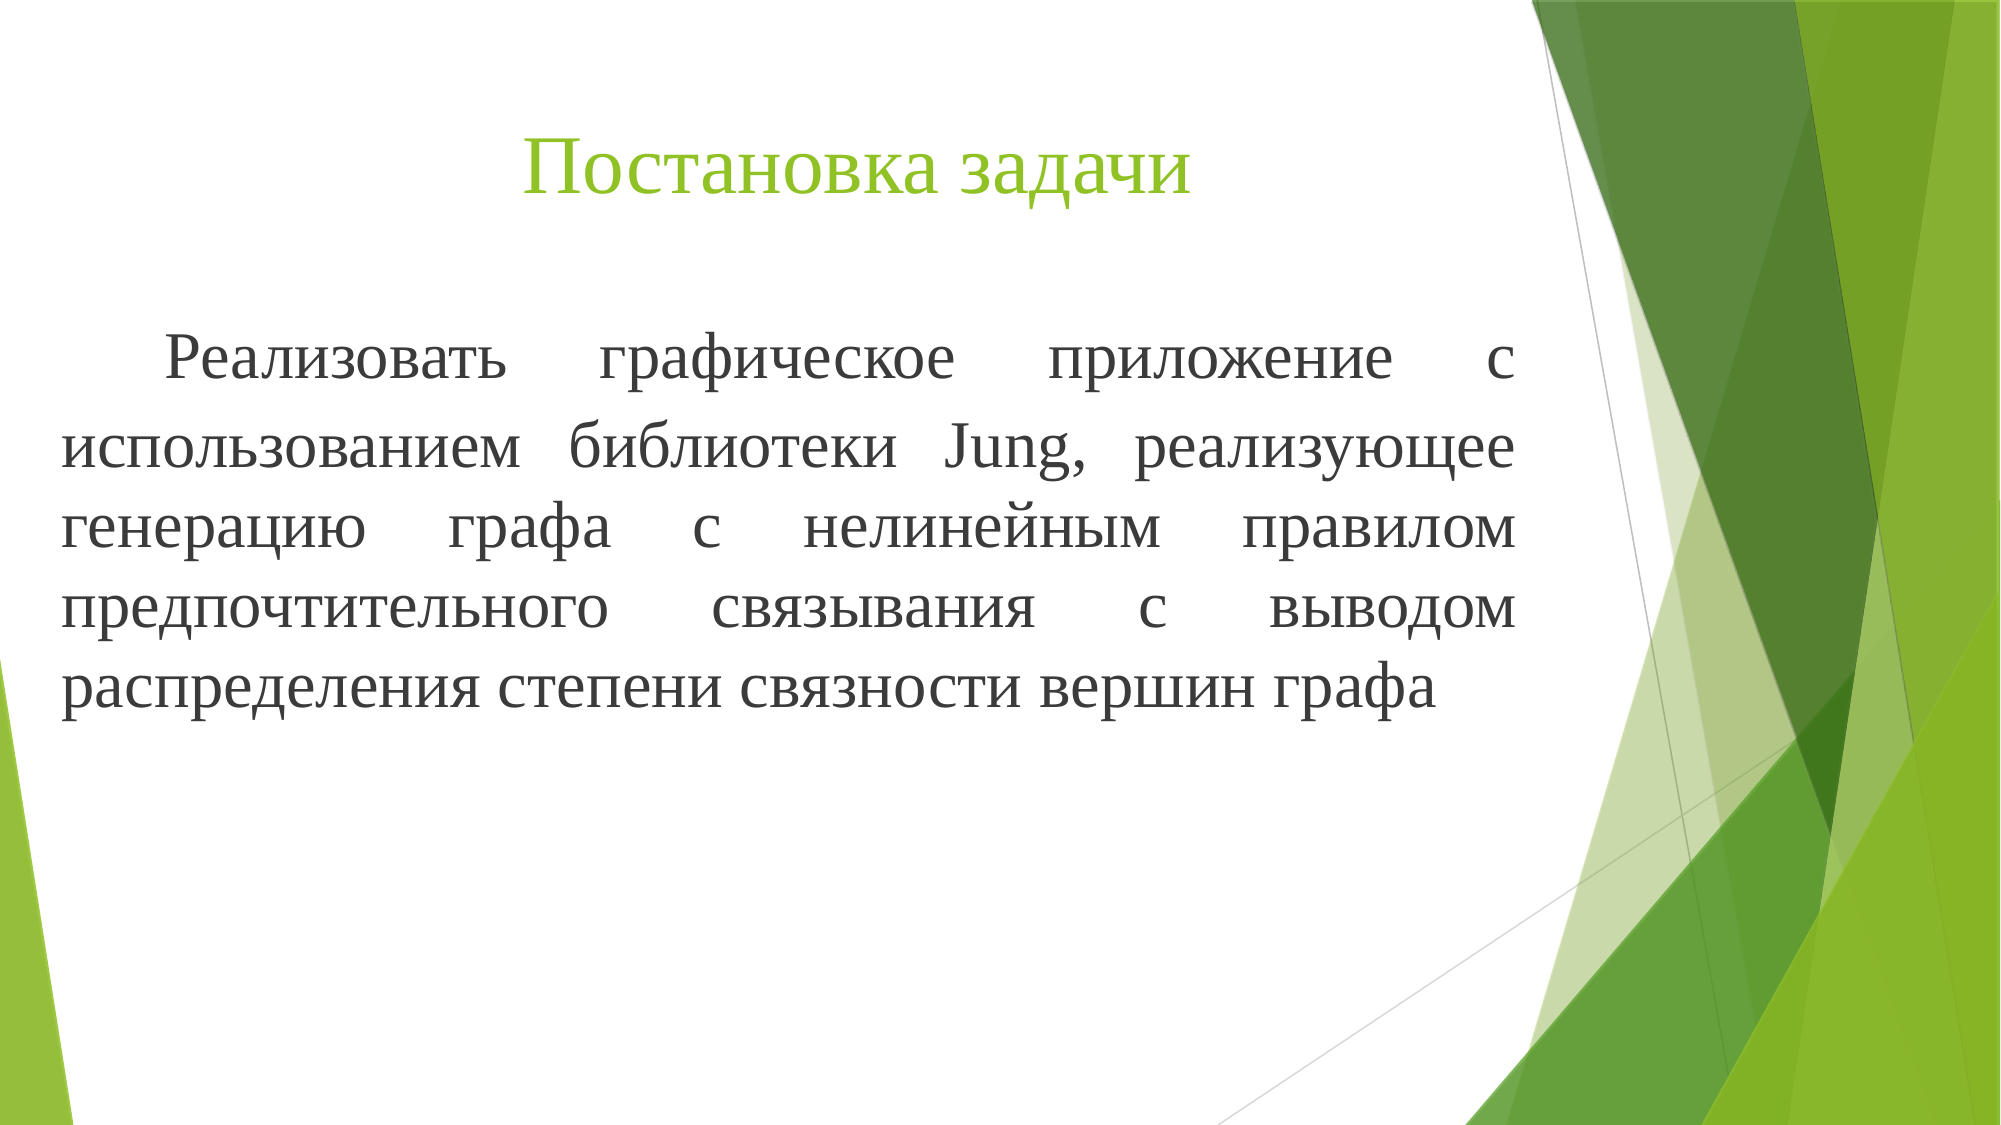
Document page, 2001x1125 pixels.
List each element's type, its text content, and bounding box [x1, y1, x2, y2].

text_box Реализовать графическое приложение с использованием библиотеки Jung, реализующее генерацию графа с нелинейным правилом предпочтительного связывания с выводом распределения степени связности вершин графа [46, 260, 1533, 810]
text_box Постановка задачи [182, 103, 1533, 260]
